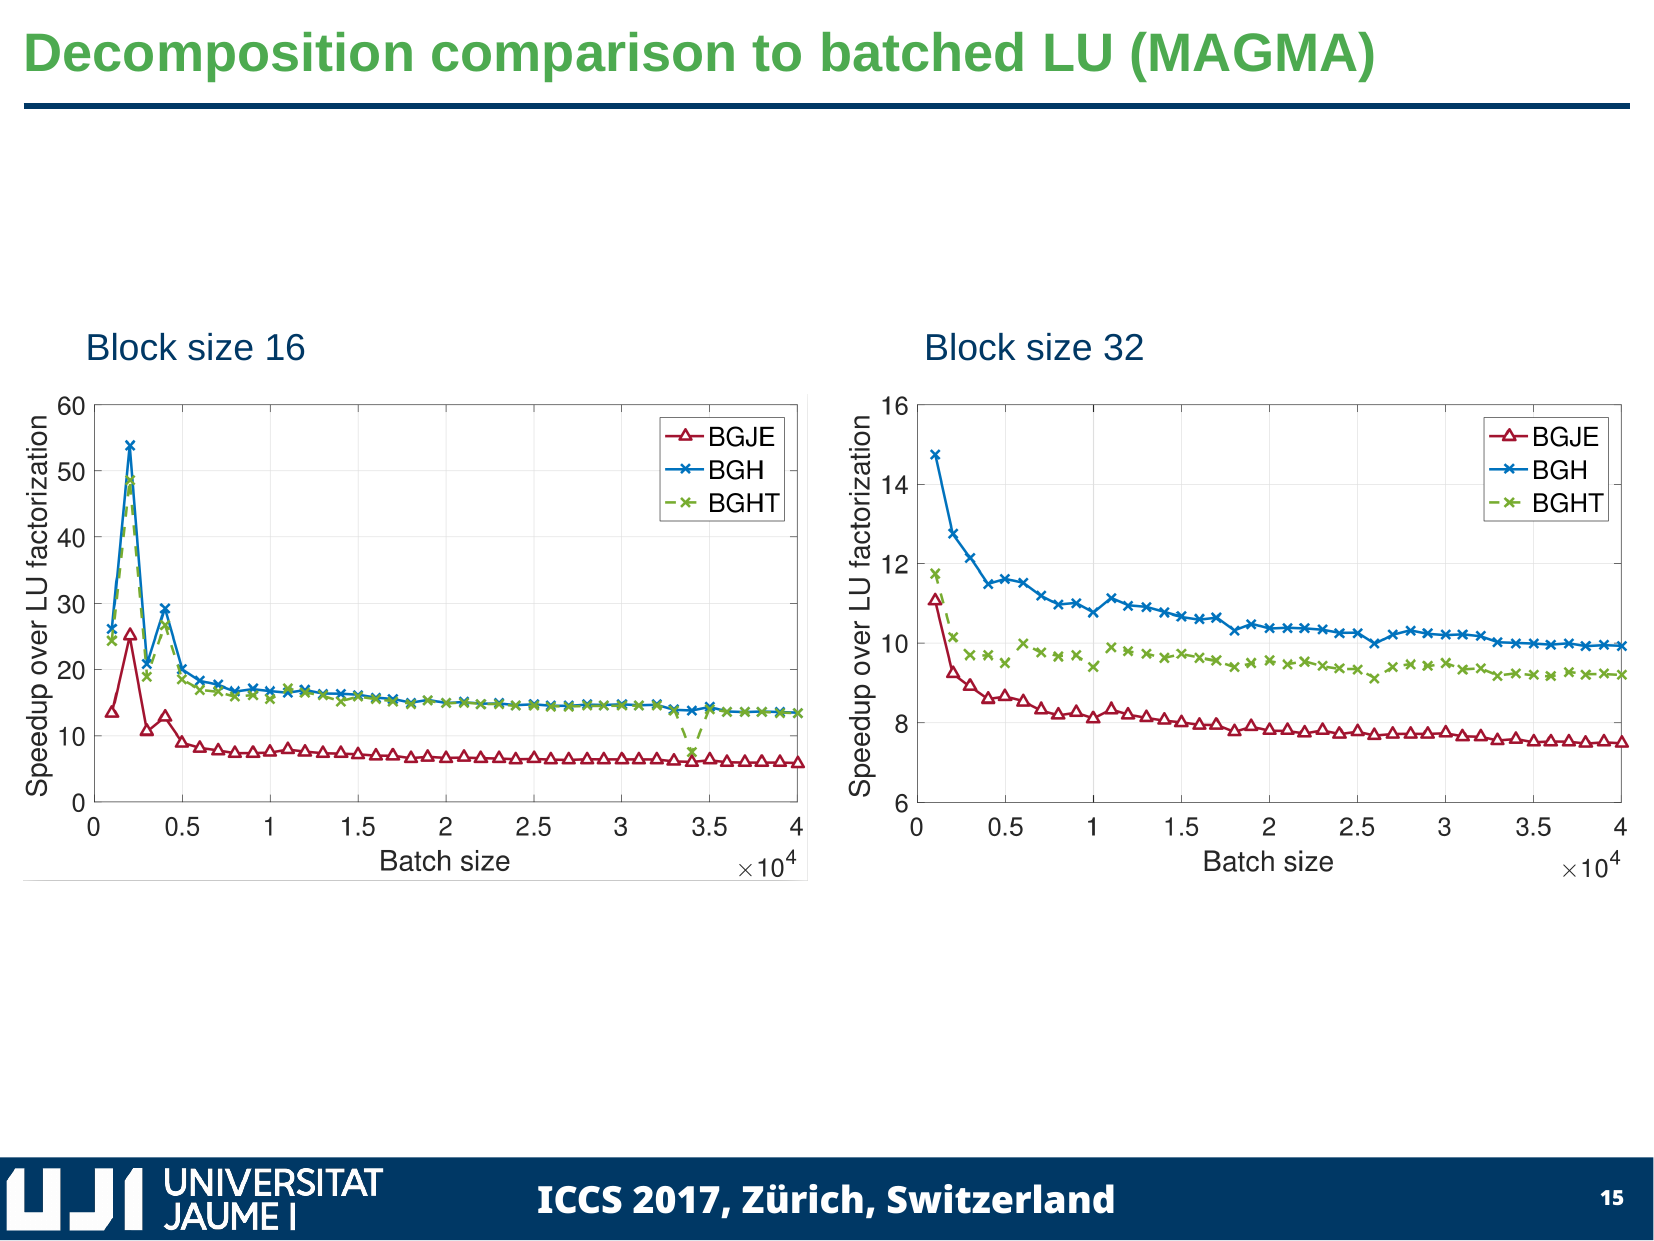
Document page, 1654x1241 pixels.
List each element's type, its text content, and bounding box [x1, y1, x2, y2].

picture [23, 394, 808, 881]
title Decomposition comparison to batched LU (MAGMA) [23, 0, 1630, 107]
text_box Block size 16 [70, 318, 343, 376]
text_box Block size 32 [909, 318, 1182, 376]
picture [0, 1158, 390, 1241]
picture [846, 394, 1631, 881]
